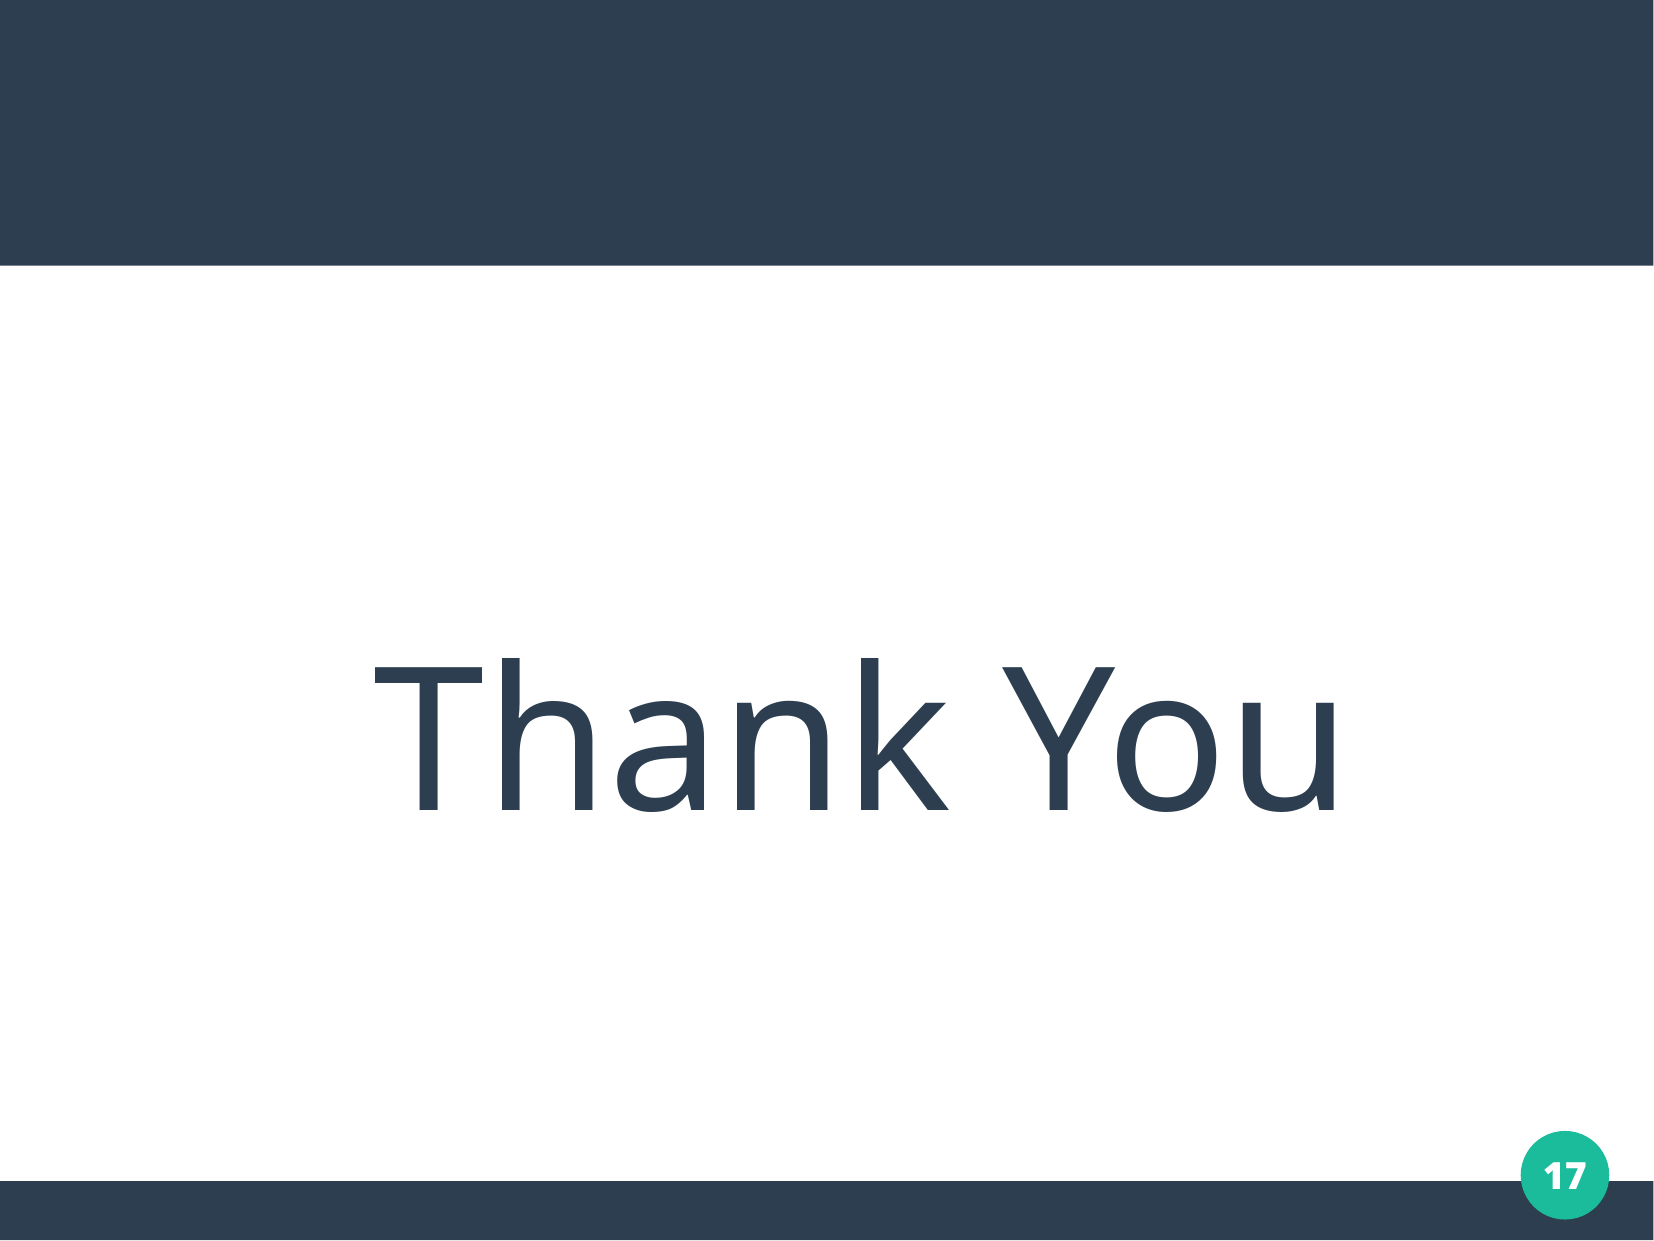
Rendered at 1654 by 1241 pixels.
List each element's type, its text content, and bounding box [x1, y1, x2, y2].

subtitle Thank You [59, 324, 1595, 1152]
